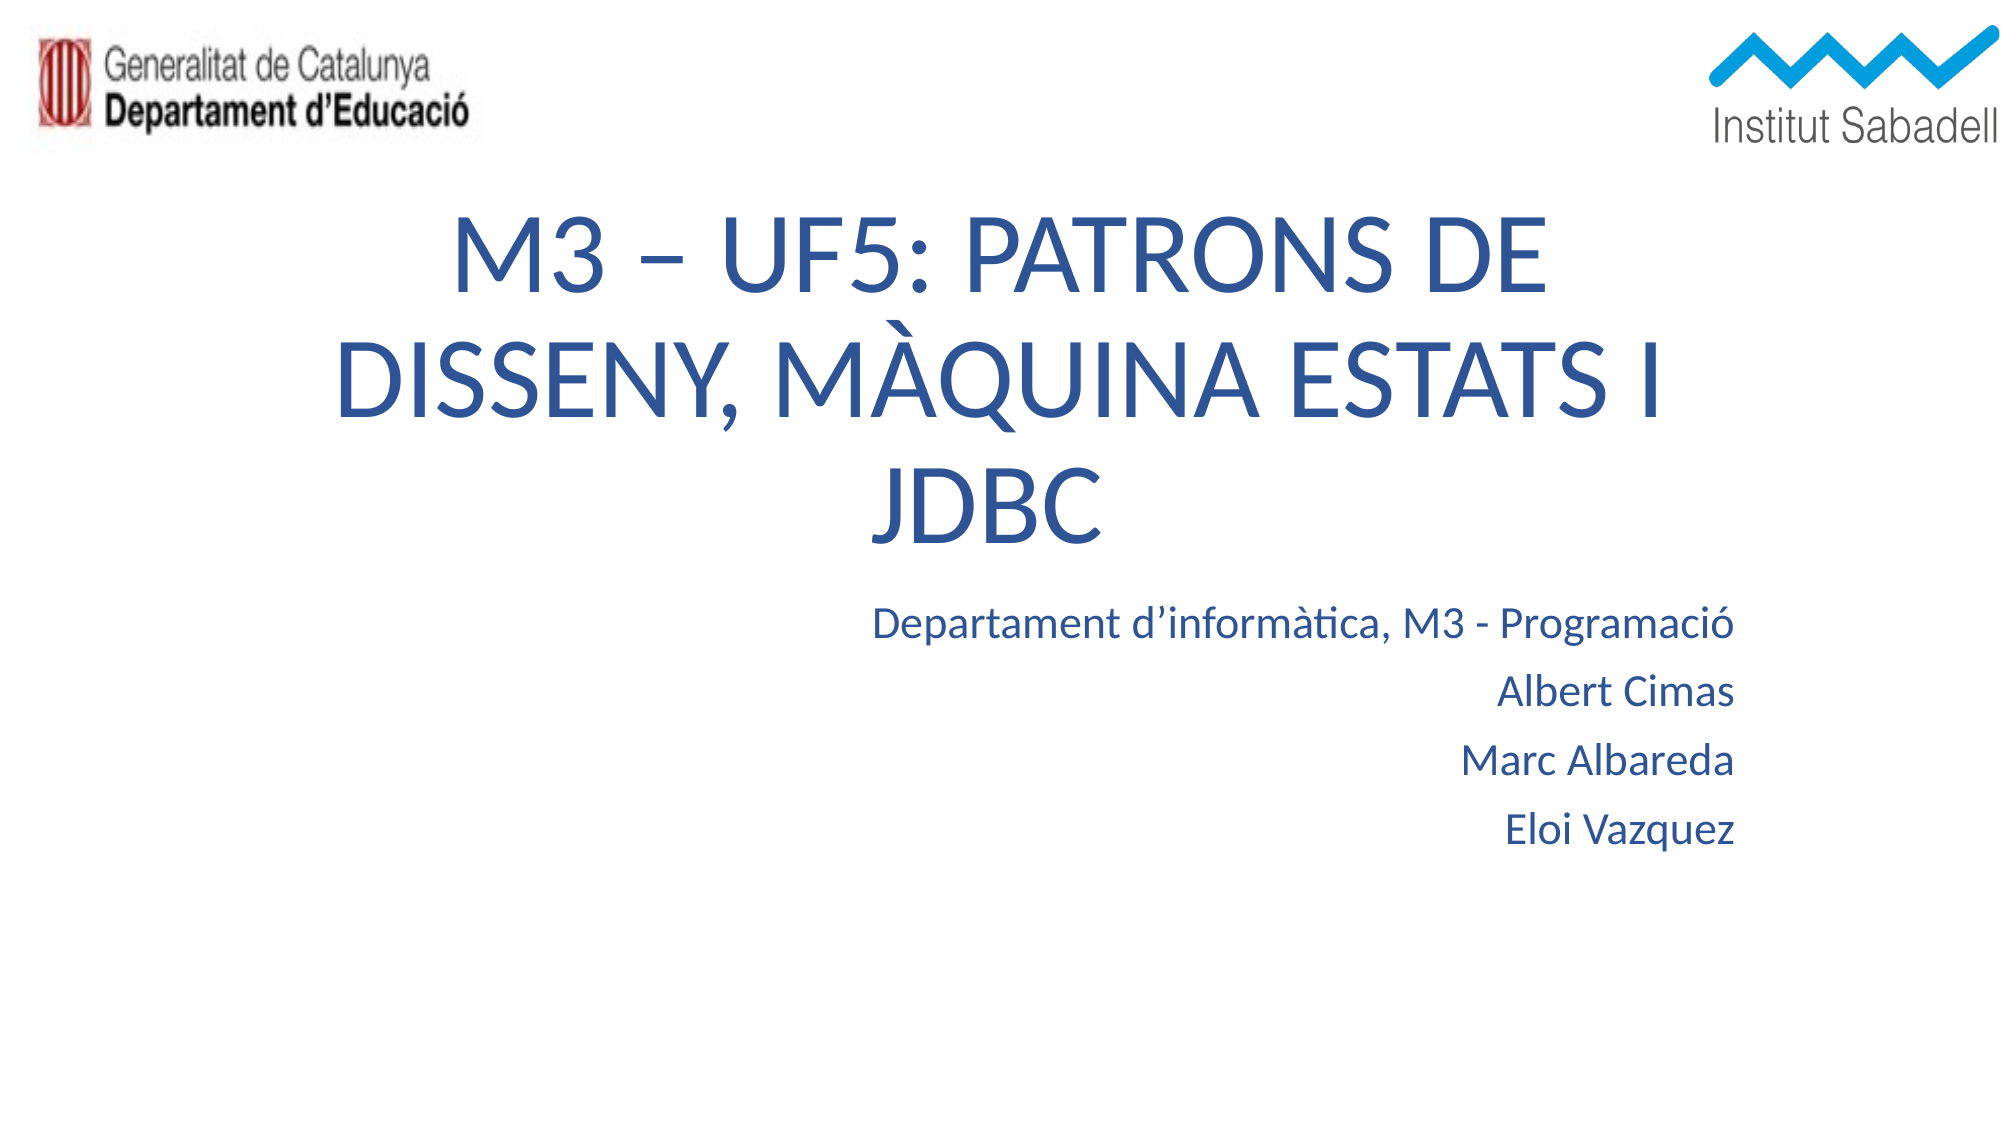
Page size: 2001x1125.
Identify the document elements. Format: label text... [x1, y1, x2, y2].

title M3 – UF5: PATRONS DE DISSENY, MÀQUINA ESTATS I JDBC [249, 184, 1750, 576]
picture [29, 25, 489, 154]
picture [1709, 38, 2000, 154]
picture [1709, 25, 1989, 74]
subtitle Departament d’informàtica, M3 - Programació Albert Cimas Marc Albareda Eloi Vazquez [249, 590, 1750, 863]
